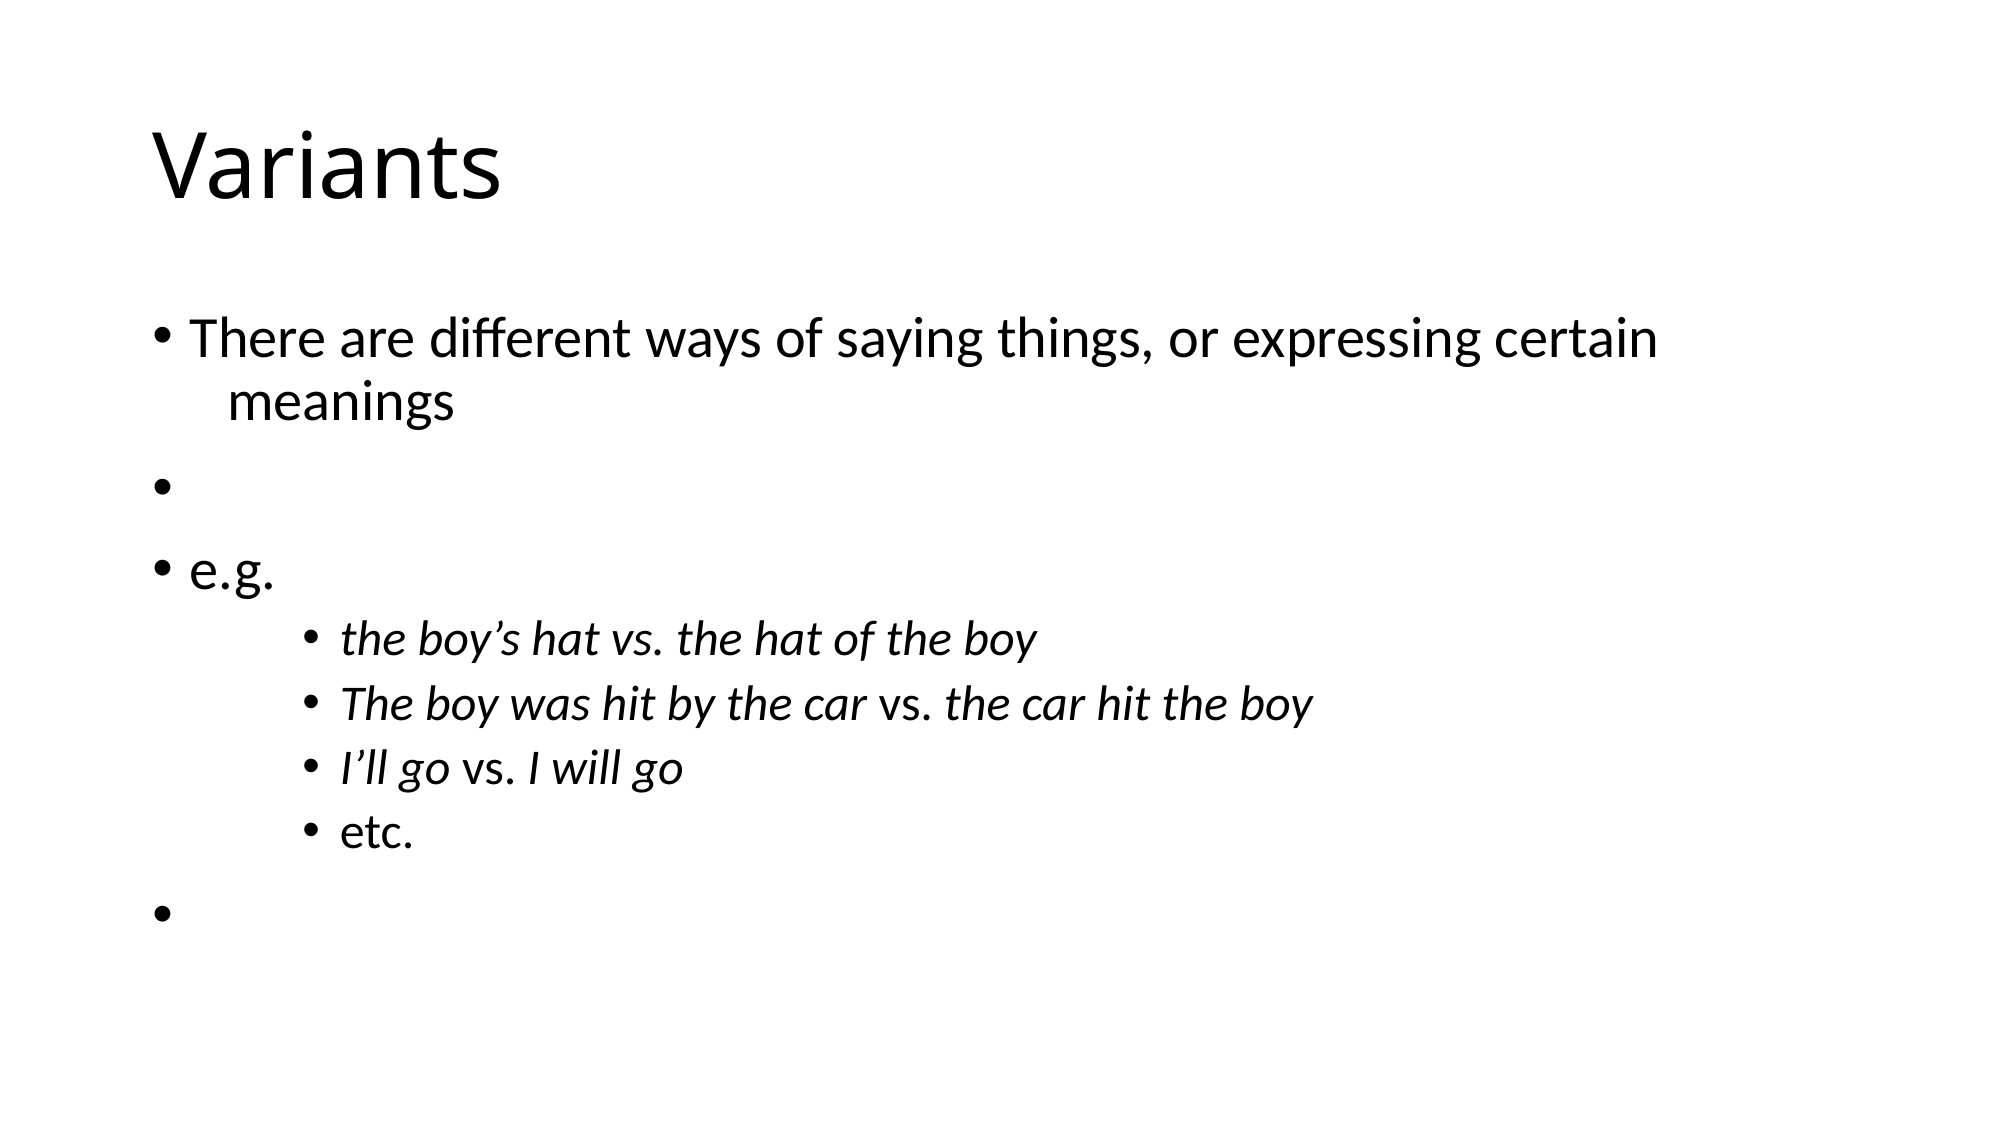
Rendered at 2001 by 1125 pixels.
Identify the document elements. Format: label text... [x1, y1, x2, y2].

title Variants [137, 59, 1863, 278]
list There are different ways of saying things, or expressing certain meanings e.g. the boy’s hat vs. the hat of the boy The boy was hit by the car vs. the car hit the boy I’ll go vs. I will go etc. [137, 299, 1863, 1014]
